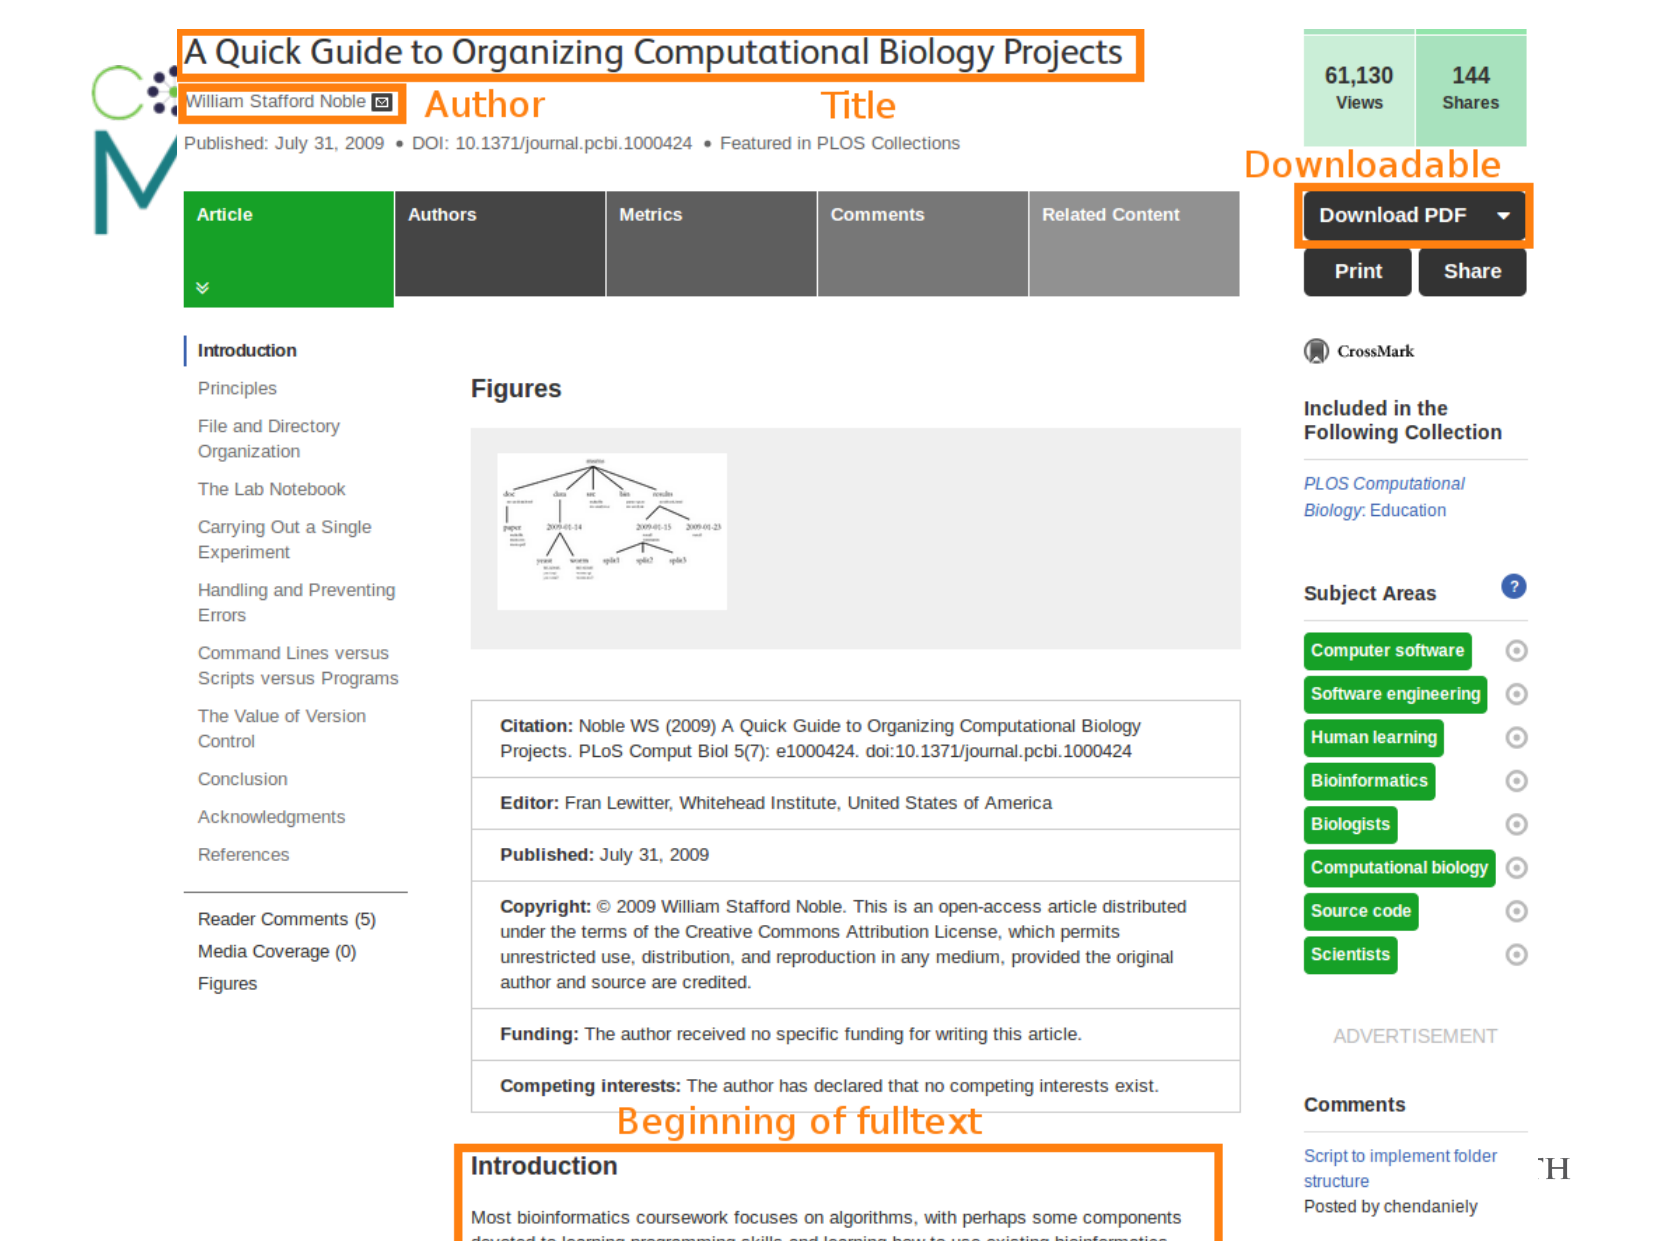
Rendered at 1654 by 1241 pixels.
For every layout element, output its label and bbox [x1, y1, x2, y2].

picture [91, 29, 1581, 1241]
